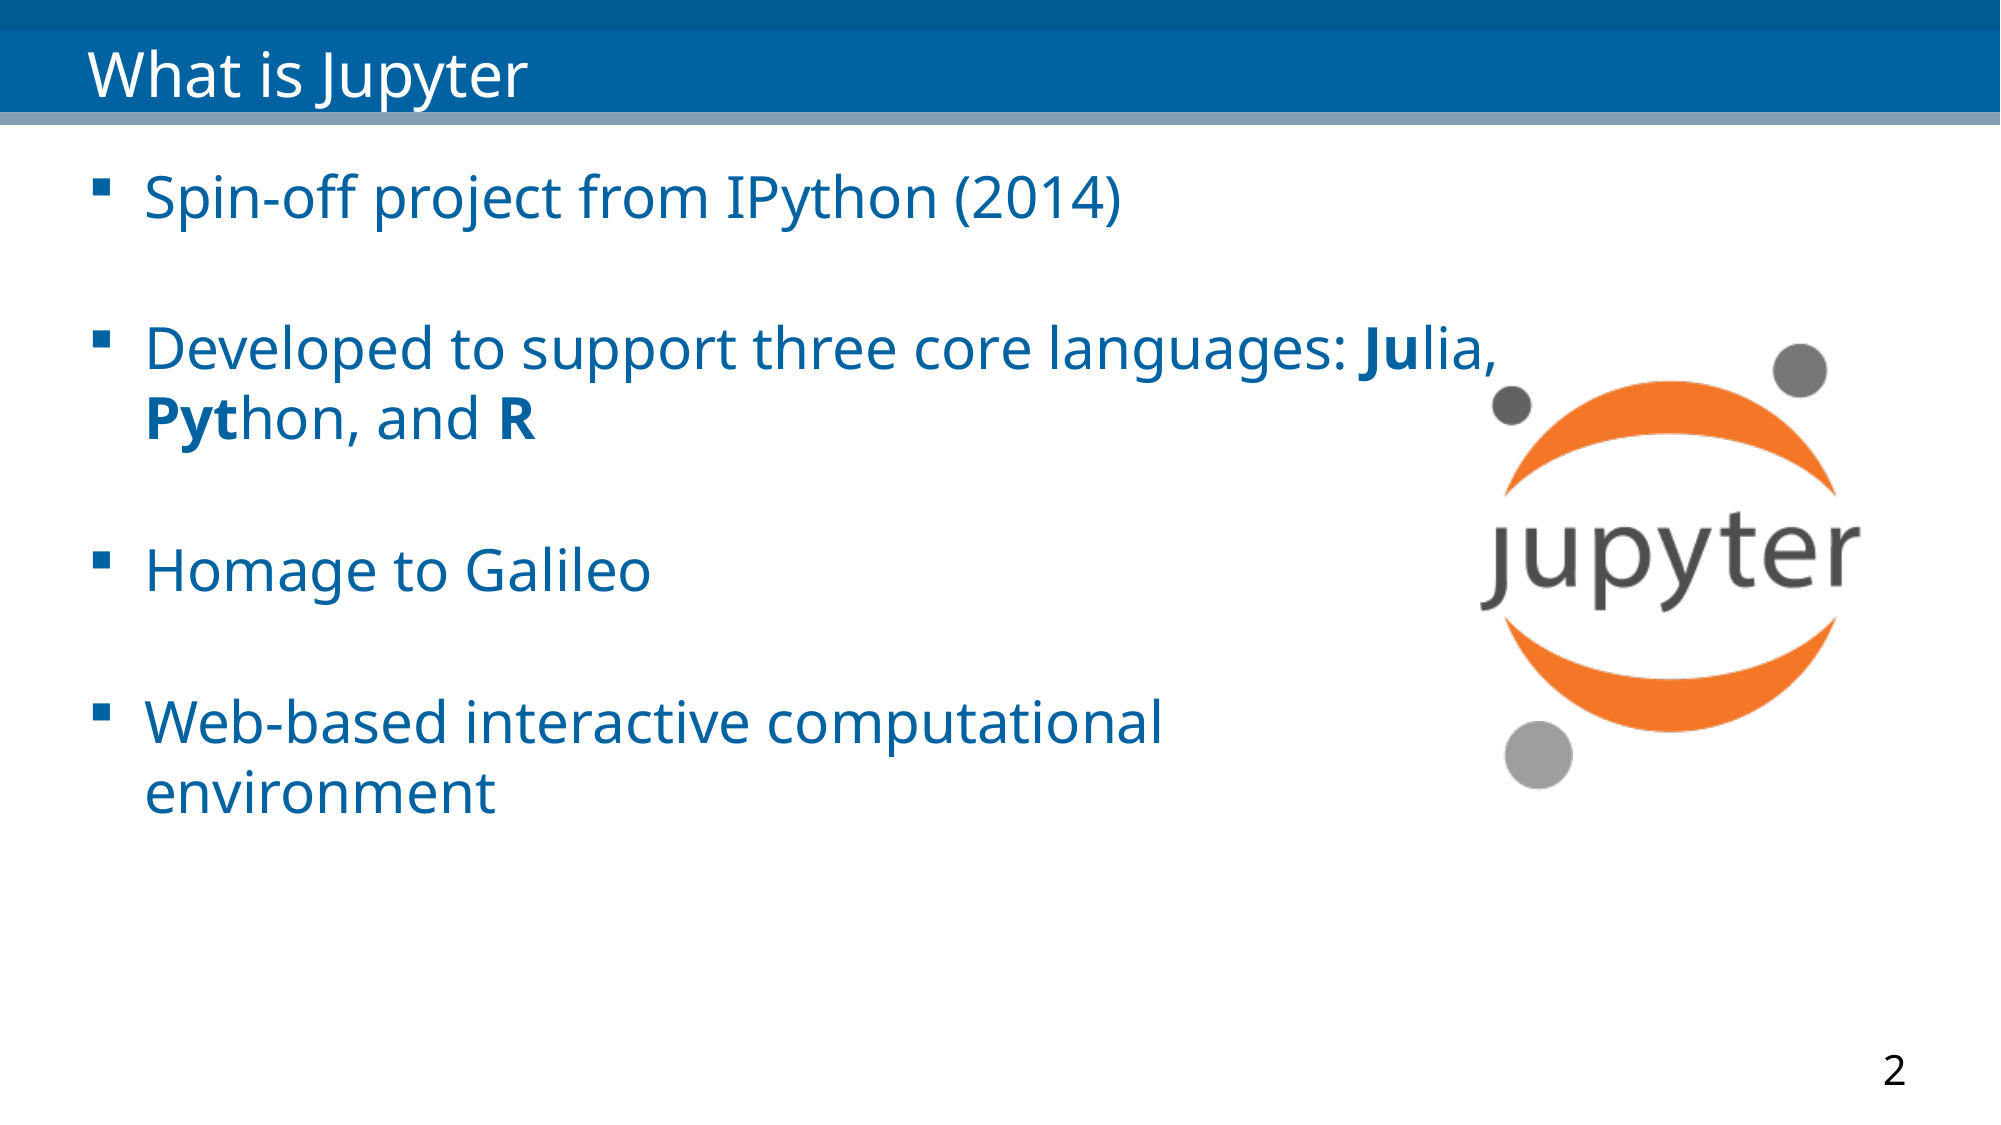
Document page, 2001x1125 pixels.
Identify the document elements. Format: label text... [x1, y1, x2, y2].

list Spin-off project from IPython (2014) Developed to support three core languages: Julia, Python, and R Homage to Galileo Web-based interactive computational environment [76, 154, 1512, 1042]
slide_number <number> [1803, 1038, 1987, 1107]
picture [1476, 338, 1867, 792]
title What is Jupyter [76, 21, 1844, 124]
